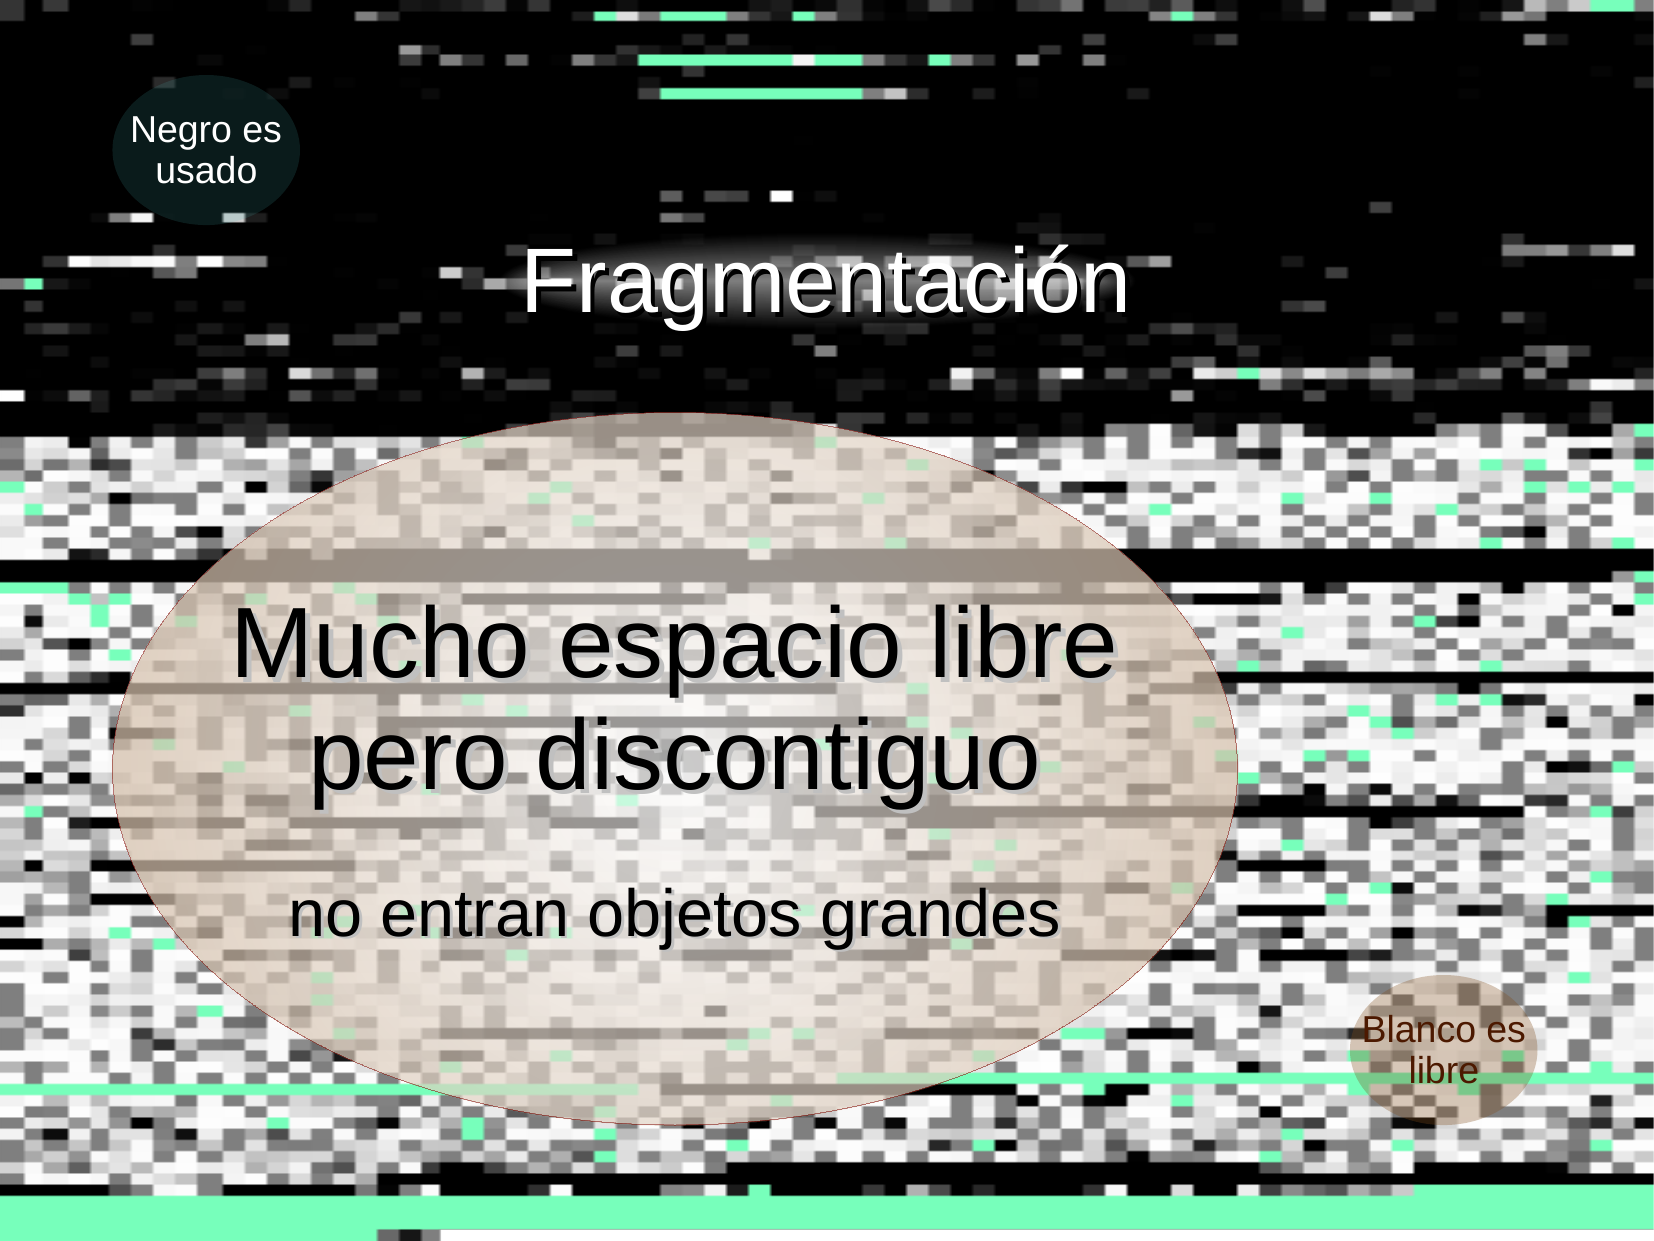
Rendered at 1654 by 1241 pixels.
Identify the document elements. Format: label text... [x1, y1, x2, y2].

text_box Blanco es libre [1349, 975, 1538, 1126]
subtitle Fragmentación [82, 112, 1571, 451]
text_box Negro es usado [112, 75, 301, 226]
picture [0, 0, 1654, 1241]
text_box Mucho espacio libre pero discontiguo no entran objetos grandes [112, 412, 1238, 1126]
